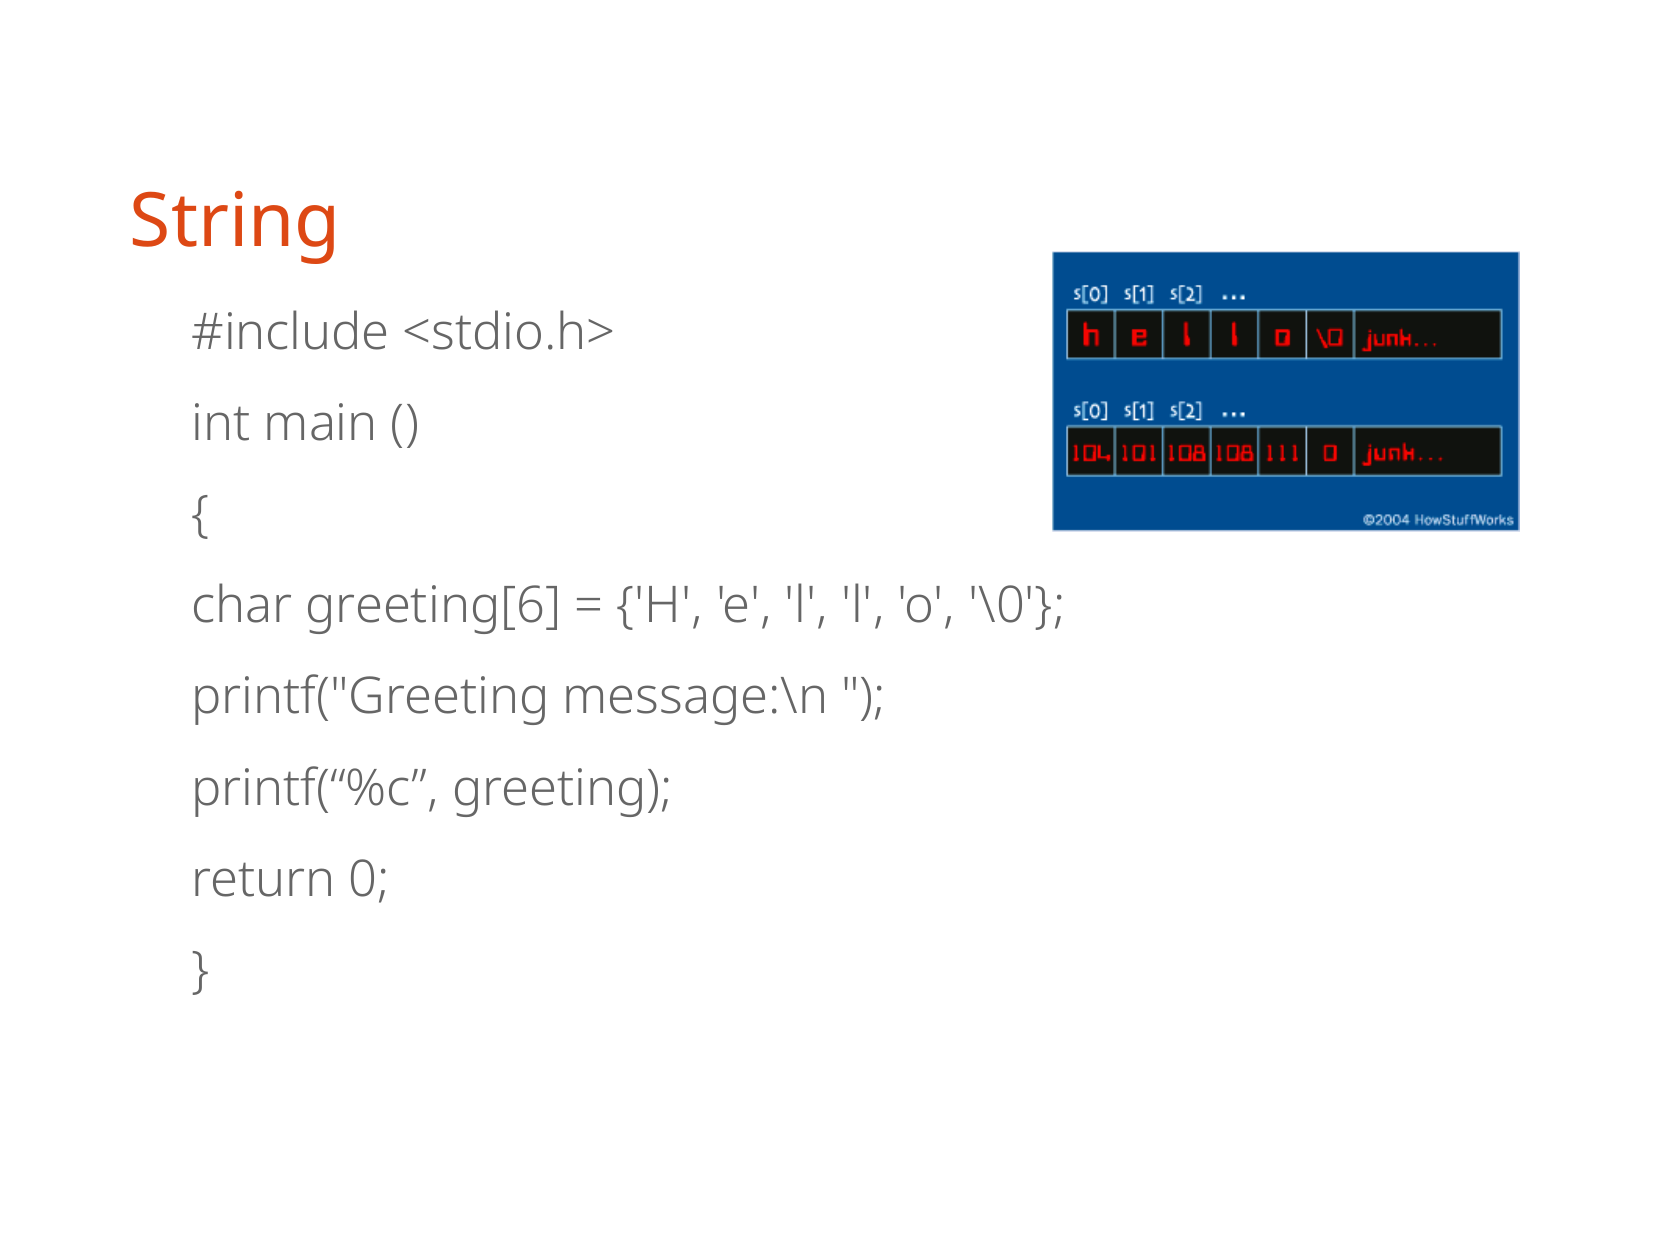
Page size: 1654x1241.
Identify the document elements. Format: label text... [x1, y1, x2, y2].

picture [1051, 251, 1520, 532]
list #include <stdio.h> int main () { char greeting[6] = {'H', 'e', 'l', 'l', 'o', '\0'}; printf("Greeting message:\n "); printf(“%c”, greeting); return 0; } [129, 295, 1518, 1010]
title String [129, 153, 1518, 281]
